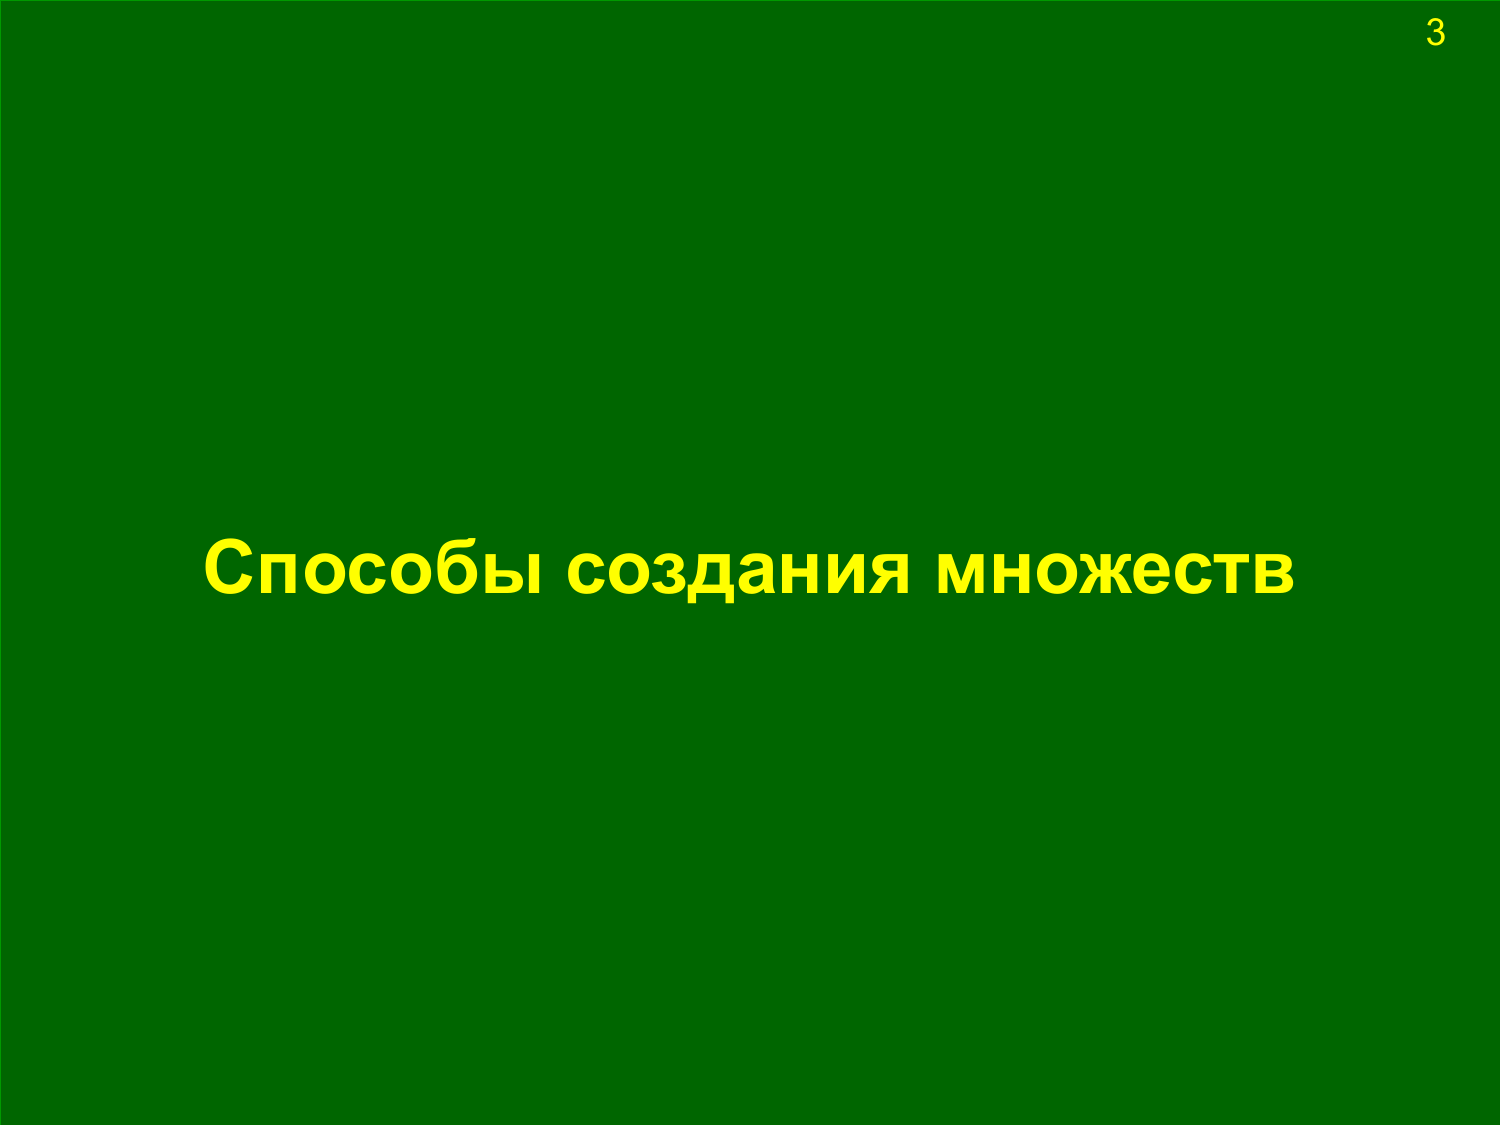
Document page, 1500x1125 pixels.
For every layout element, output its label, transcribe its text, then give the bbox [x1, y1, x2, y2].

title Способы создания множеств [75, 473, 1425, 662]
